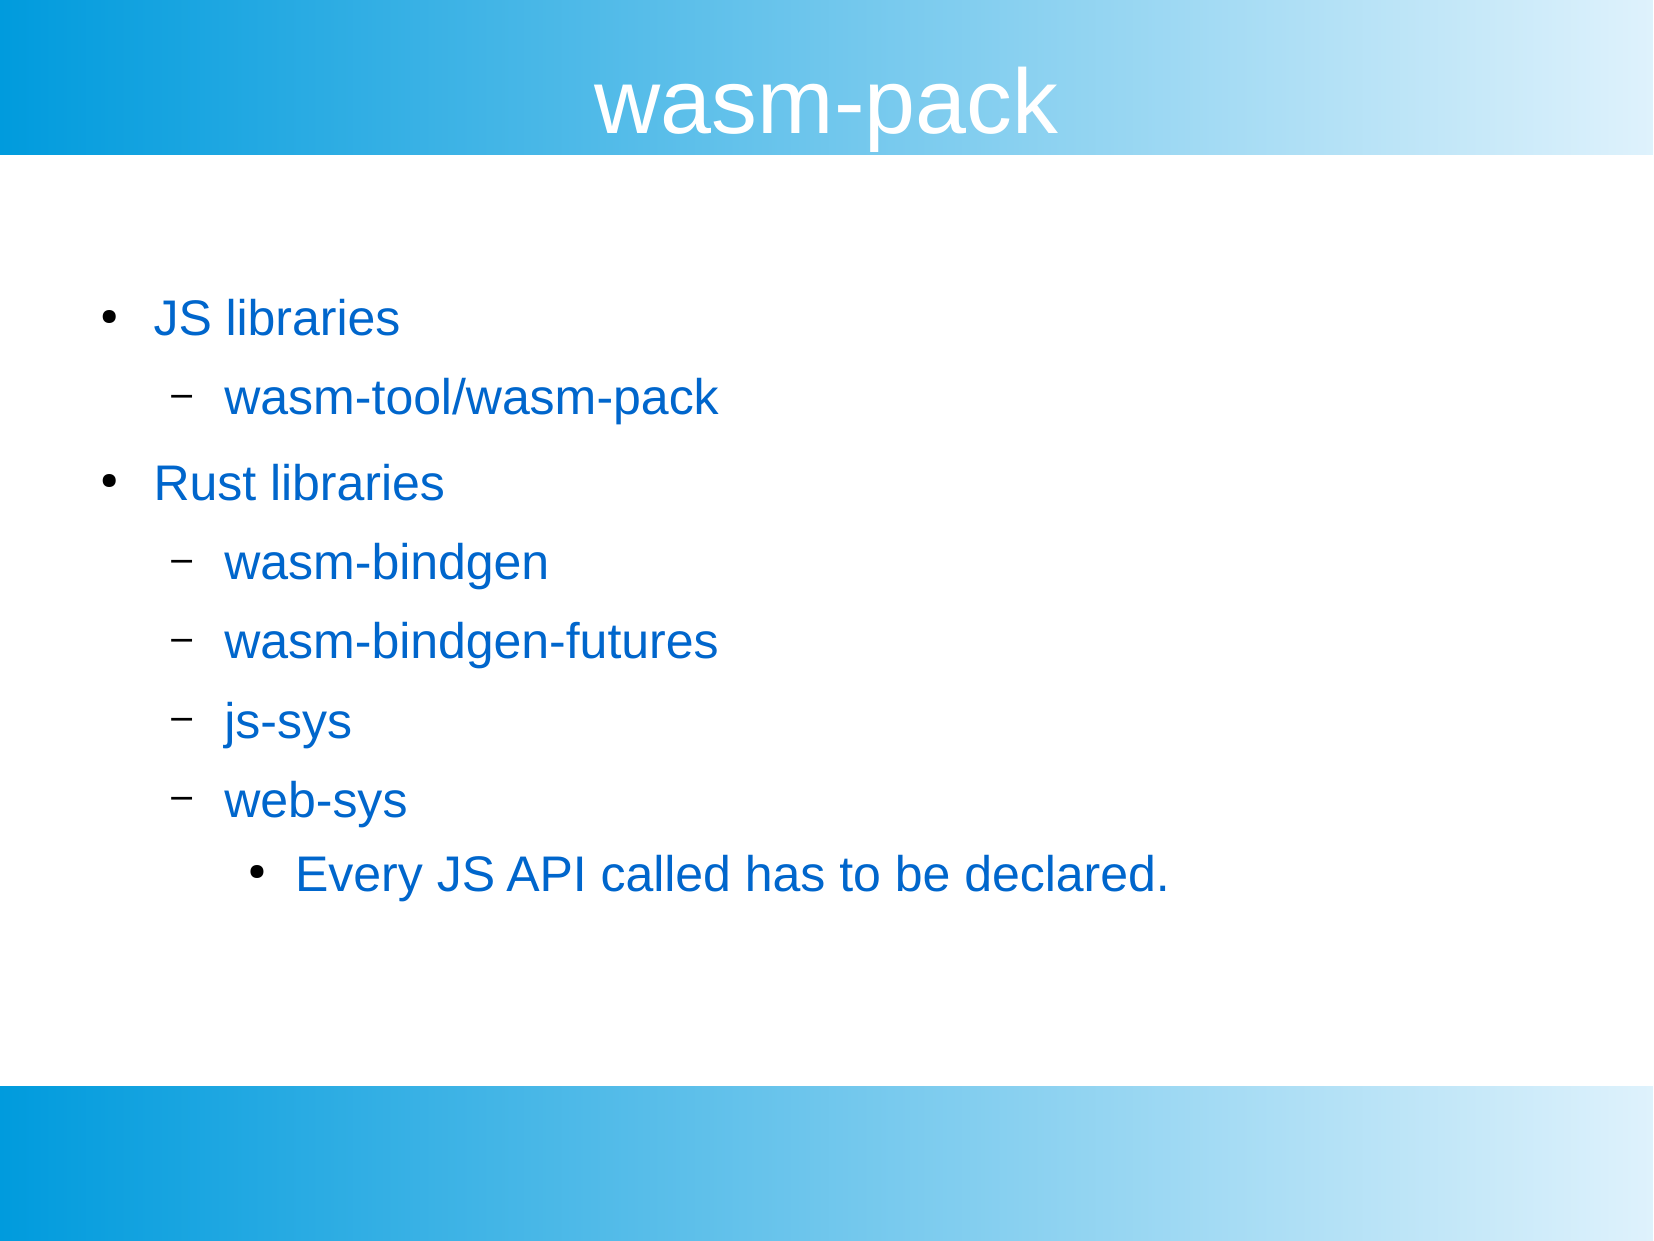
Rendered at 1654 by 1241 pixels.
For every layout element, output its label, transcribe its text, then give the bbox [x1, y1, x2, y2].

title wasm-pack [82, 49, 1571, 155]
list JS libraries wasm-tool/wasm-pack Rust libraries wasm-bindgen wasm-bindgen-futures js-sys web-sys Every JS API called has to be declared. [82, 290, 1571, 1010]
